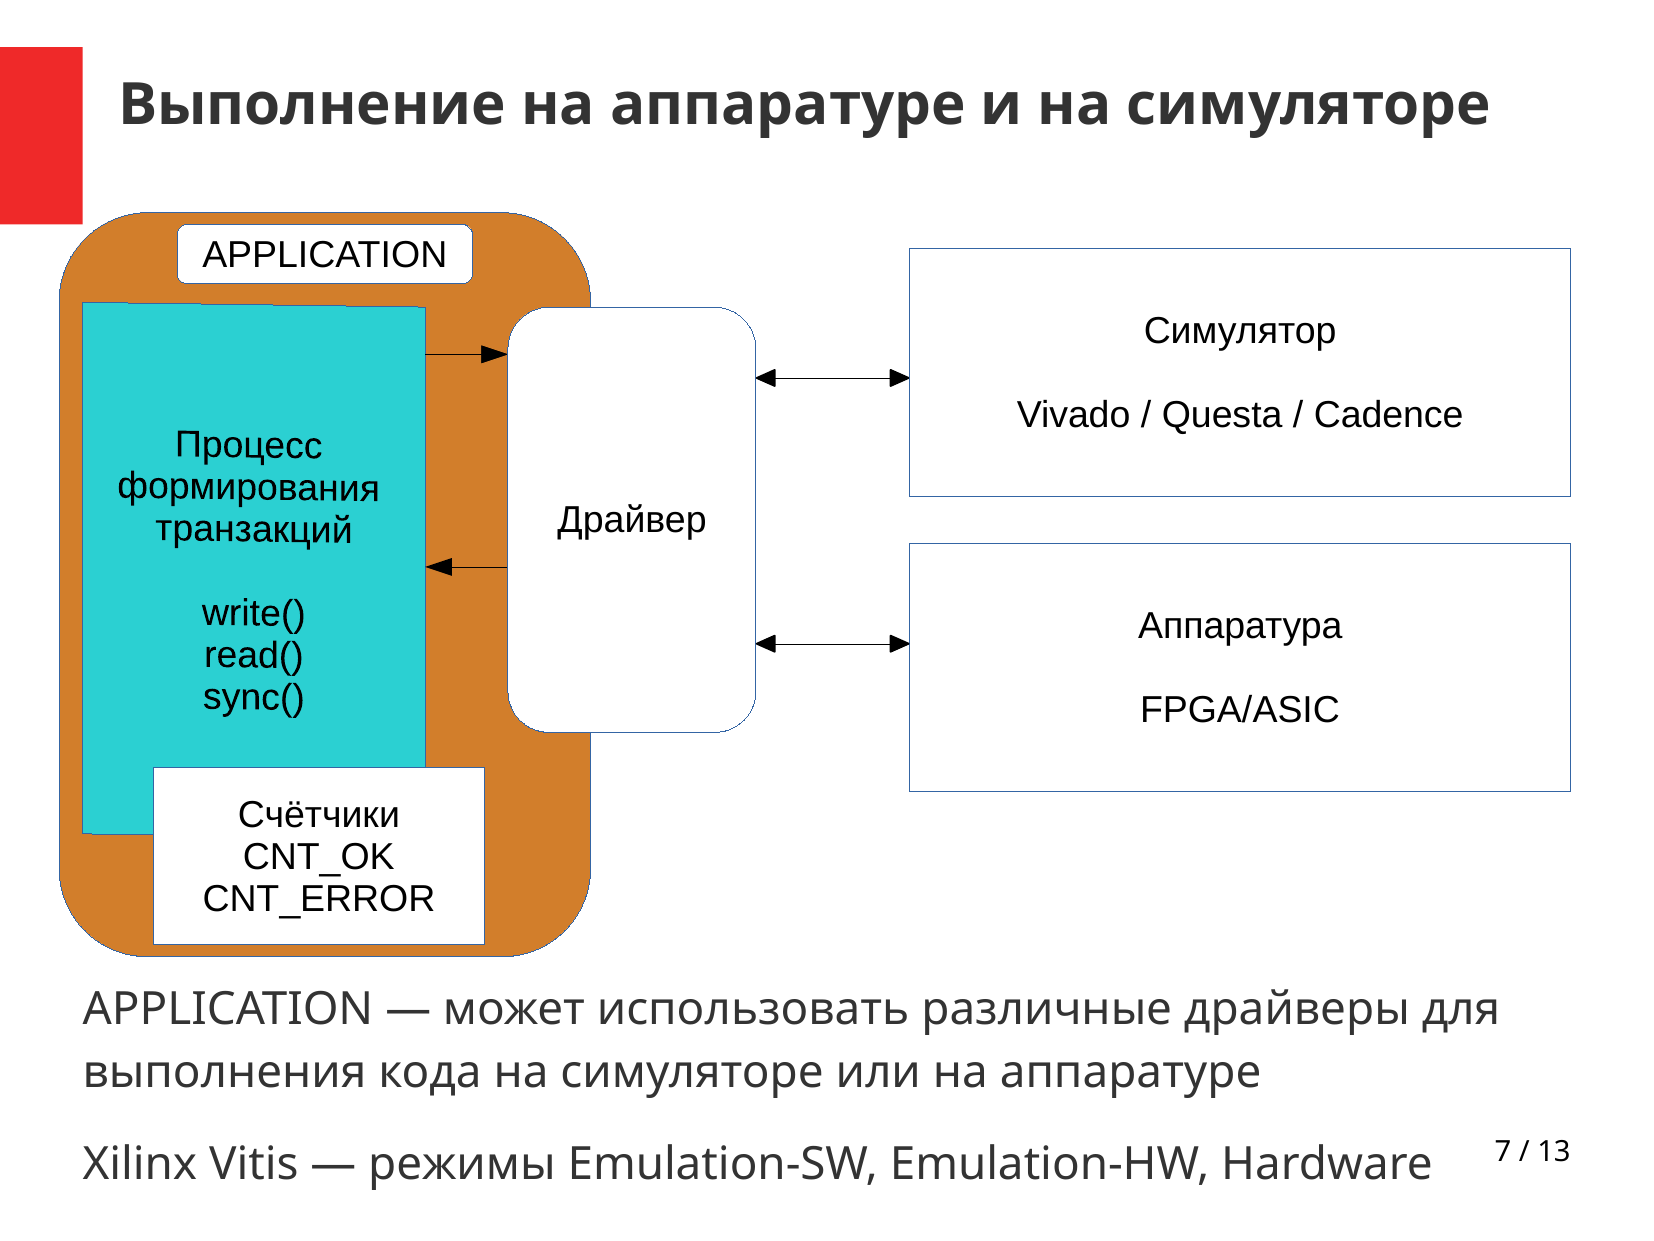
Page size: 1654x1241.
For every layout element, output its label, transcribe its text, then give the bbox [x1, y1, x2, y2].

text_box Симулятор Vivado / Questa / Cadence [909, 248, 1571, 497]
text_box [426, 355, 507, 567]
list APPLICATION — может использовать различные драйверы для выполнения кода на симуляторе или на аппаратуре Xilinx Vitis — режимы Emulation-SW, Emulation-HW, Hardware [11, 975, 1654, 1205]
text_box Драйвер [507, 307, 756, 733]
text_box Процесс формирования транзакций write() read() sync() [82, 302, 426, 835]
text_box APPLICATION [177, 224, 473, 284]
text_box Аппаратура FPGA/ASIC [909, 543, 1571, 792]
text_box [59, 212, 591, 957]
text_box Счётчики CNT_OK CNT_ERROR [153, 767, 485, 945]
title Выполнение на аппаратуре и на симуляторе [118, 49, 1571, 154]
